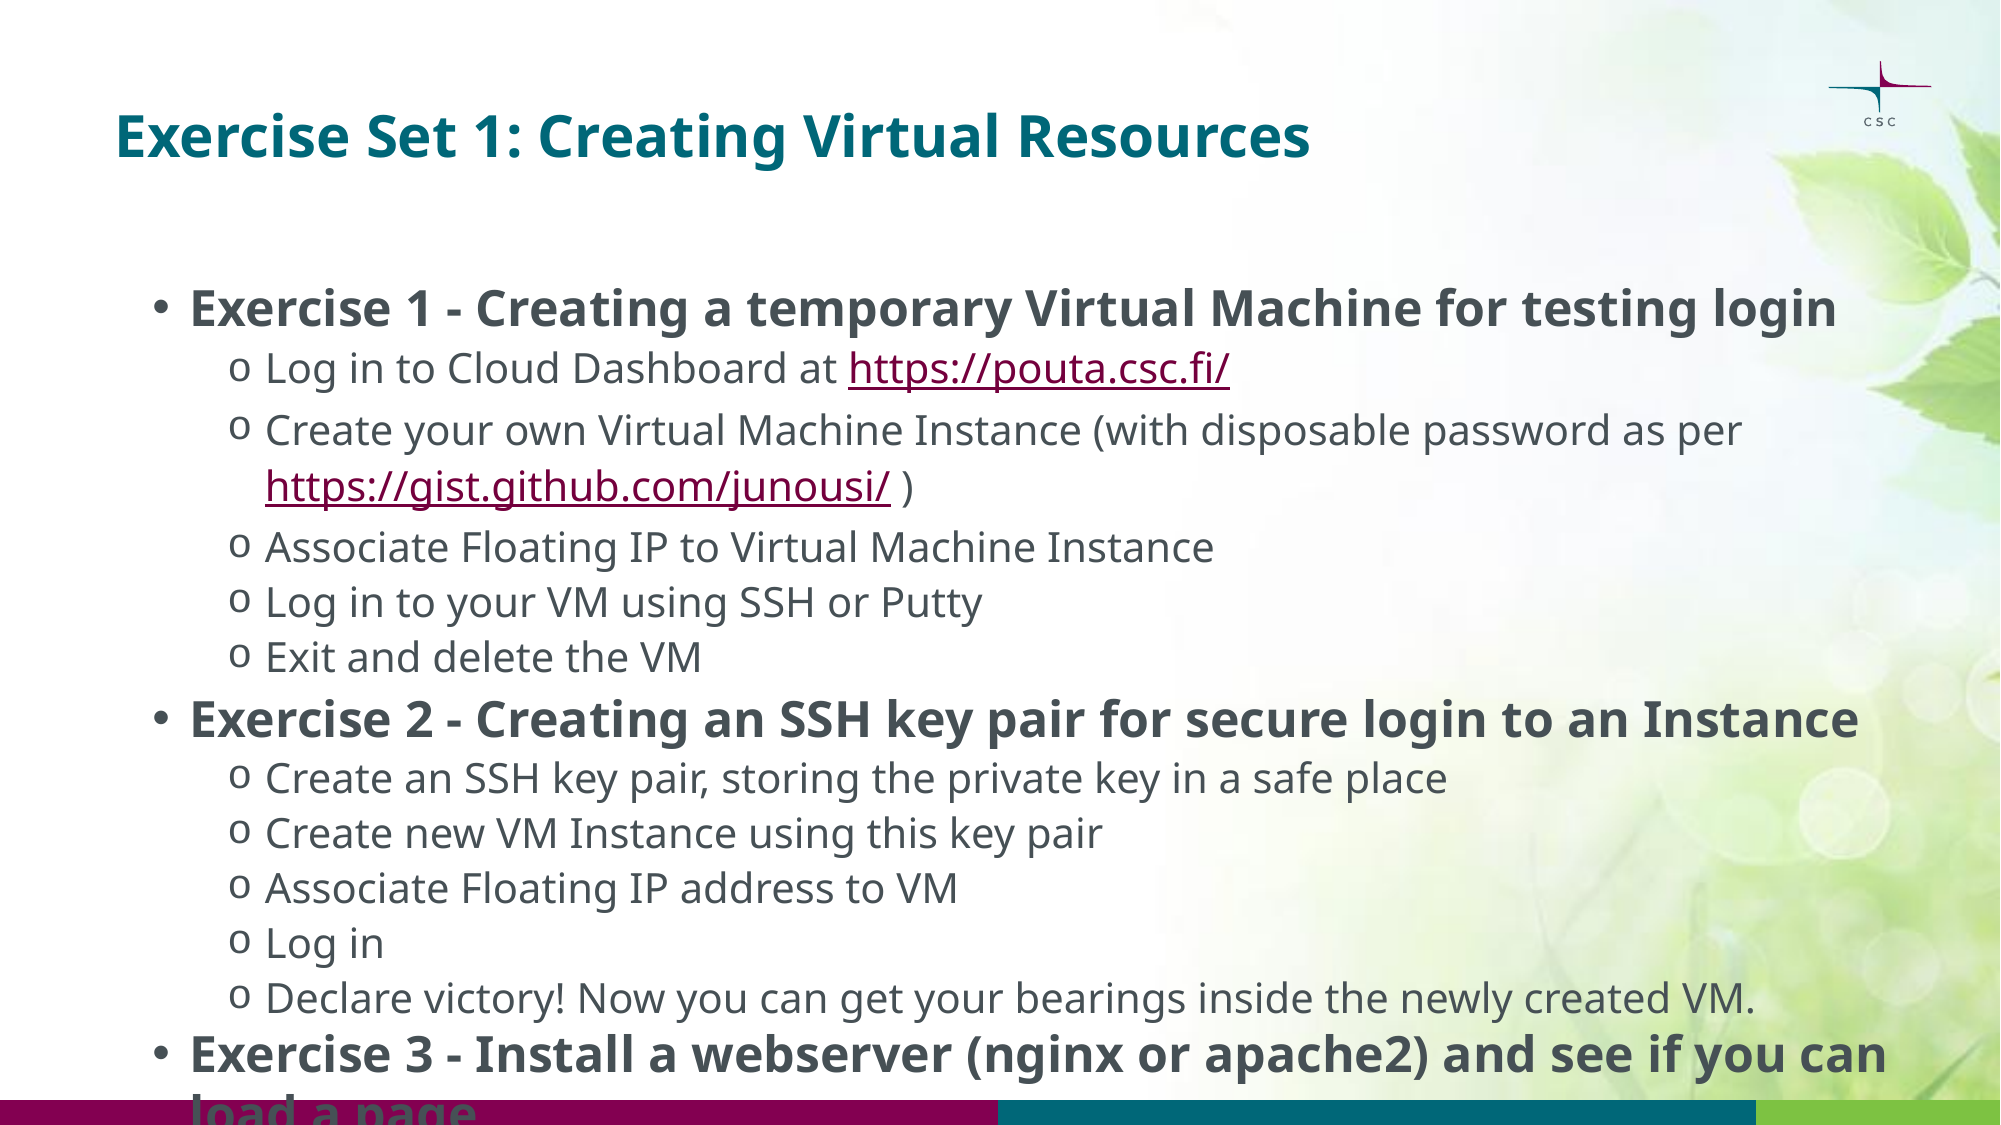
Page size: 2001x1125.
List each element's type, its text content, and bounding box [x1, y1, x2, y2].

title Exercise Set 1: Creating Virtual Resources [99, 40, 1794, 229]
picture [0, 0, 2000, 1100]
list Exercise 1 - Creating a temporary Virtual Machine for testing login Log in to Cloud Dashboard at https://pouta.csc.fi/ Create your own Virtual Machine Instance (with disposable password as per https://gist.github.com/junousi/ ) Associate Floating IP to Virtual Machine Instance Log in to your VM using SSH or Putty Exit and delete the VM Exercise 2 - Creating an SSH key pair for secure login to an Instance Create an SSH key pair, storing the private key in a safe place Create new VM Instance using this key pair Associate Floating IP address to VM Log in Declare victory! Now you can get your bearings inside the newly created VM. Exercise 3 - Install a webserver (nginx or apache2) and see if you can load a page [99, 262, 1971, 1072]
